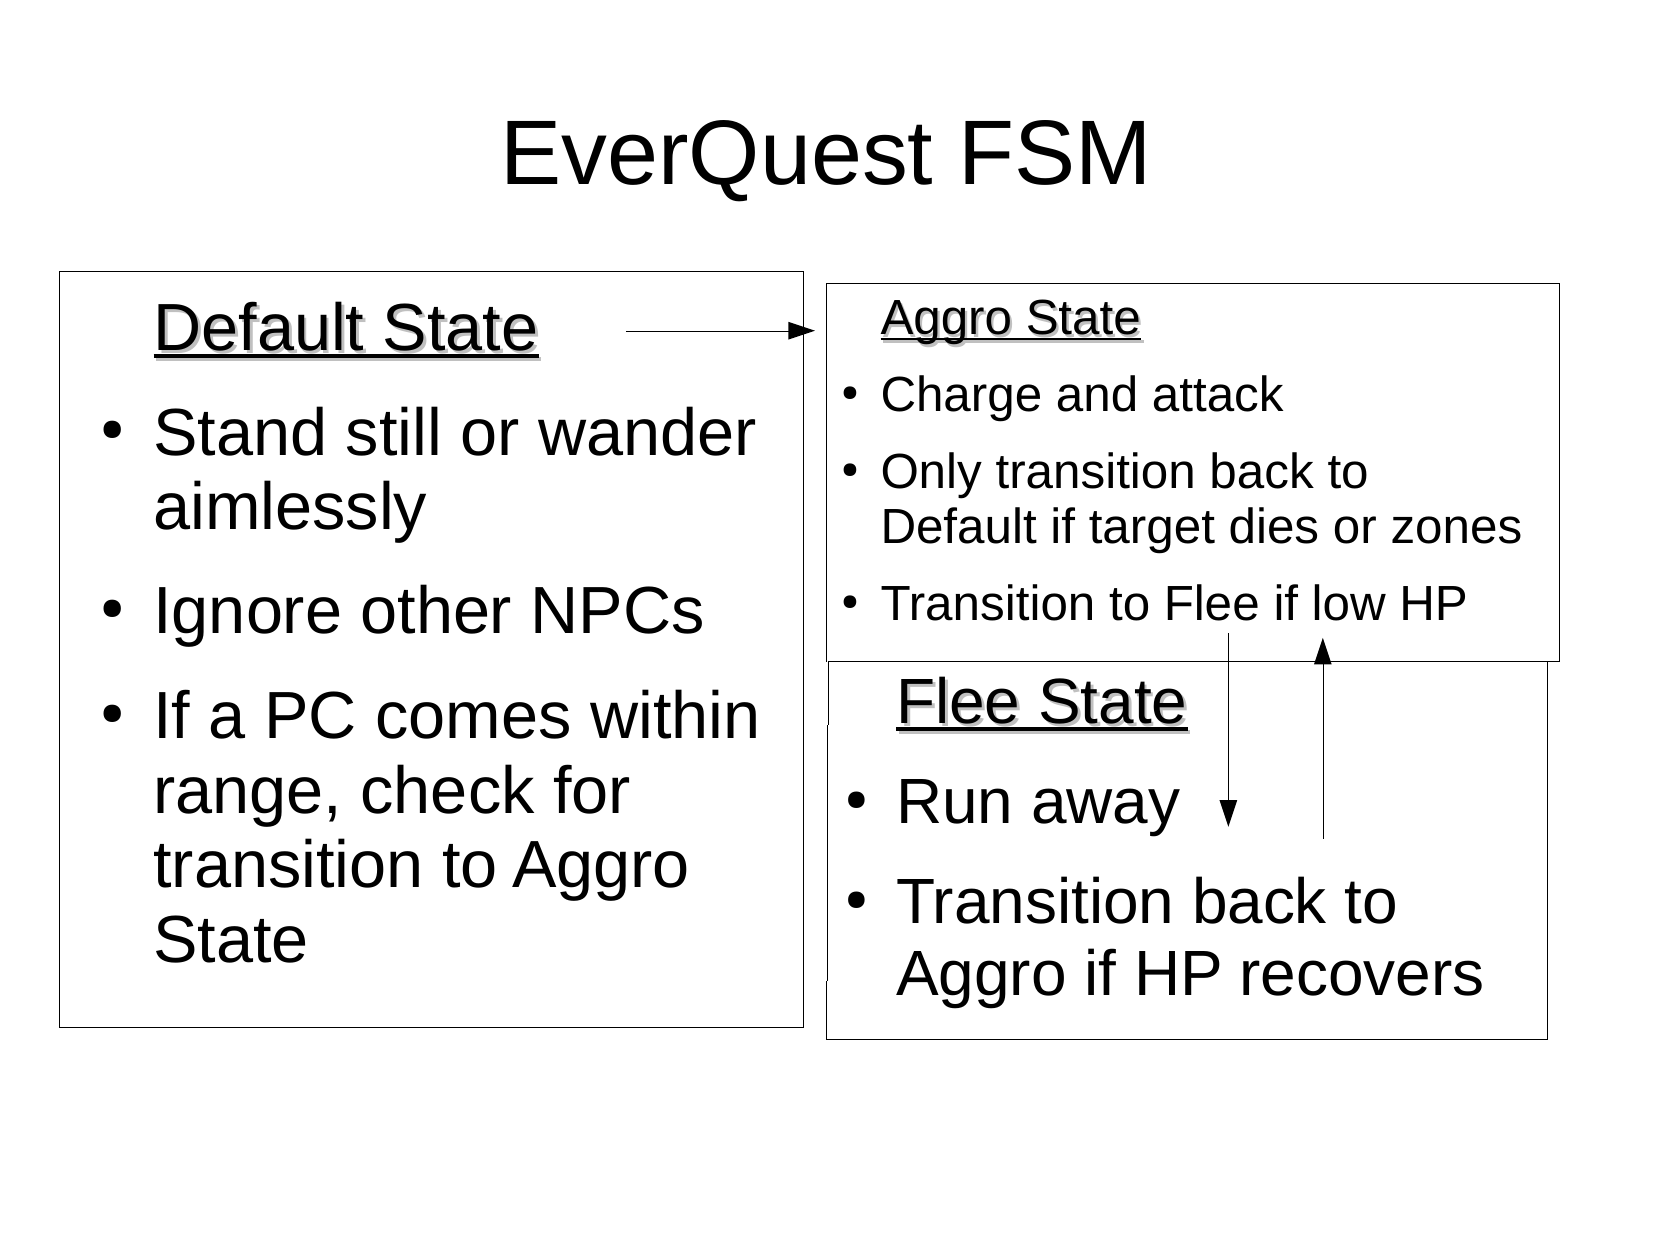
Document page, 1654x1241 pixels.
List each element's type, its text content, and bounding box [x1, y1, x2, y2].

title EverQuest FSM [82, 49, 1571, 257]
list Aggro State Charge and attack Only transition back to Default if target dies or zones Transition to Flee if low HP [828, 290, 1539, 634]
list Flee State Run away Transition back to Aggro if HP recovers [828, 665, 1539, 1009]
list Default State Stand still or wander aimlessly Ignore other NPCs If a PC comes within range, check for transition to Aggro State [82, 290, 793, 1010]
